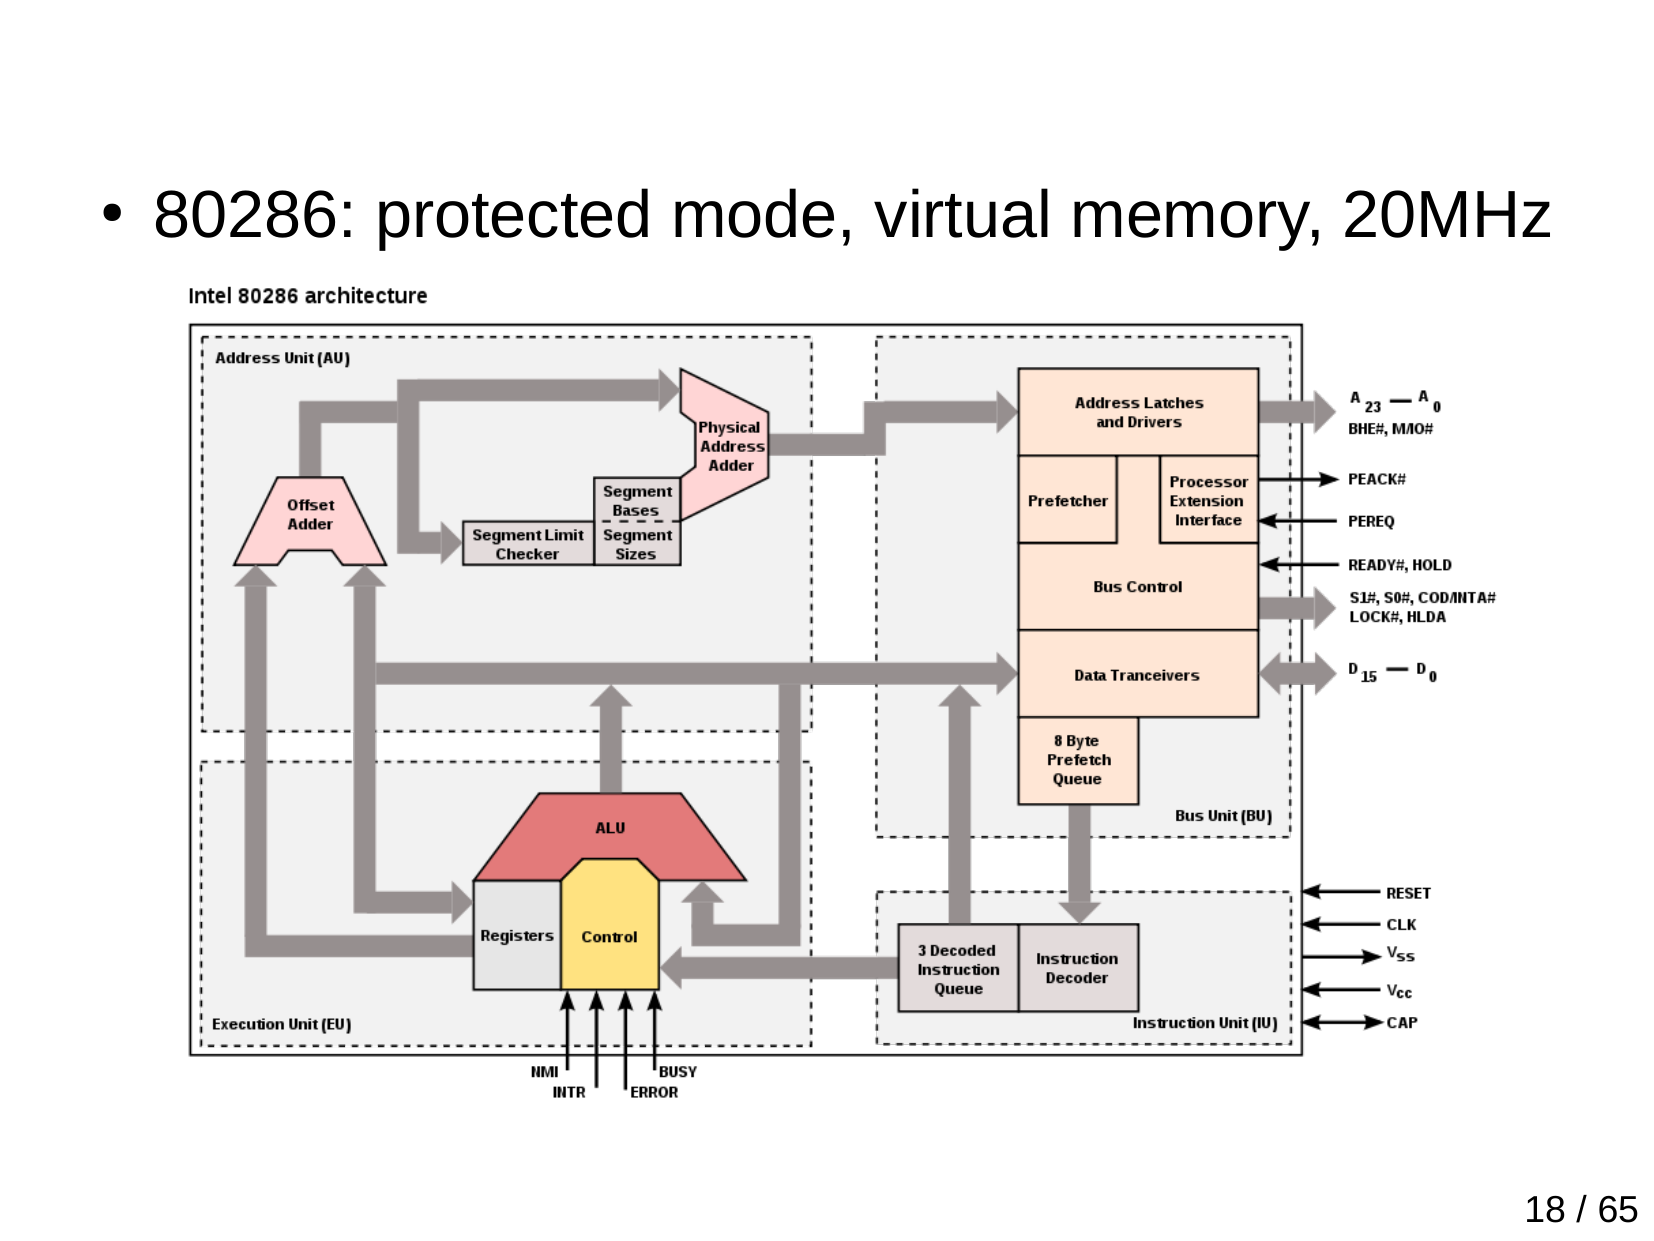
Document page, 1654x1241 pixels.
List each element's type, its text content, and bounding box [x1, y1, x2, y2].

picture [141, 253, 1536, 1125]
list 80286: protected mode, virtual memory, 20MHz [82, 177, 1571, 897]
text_box <number> / 65 [1380, 1181, 1654, 1238]
